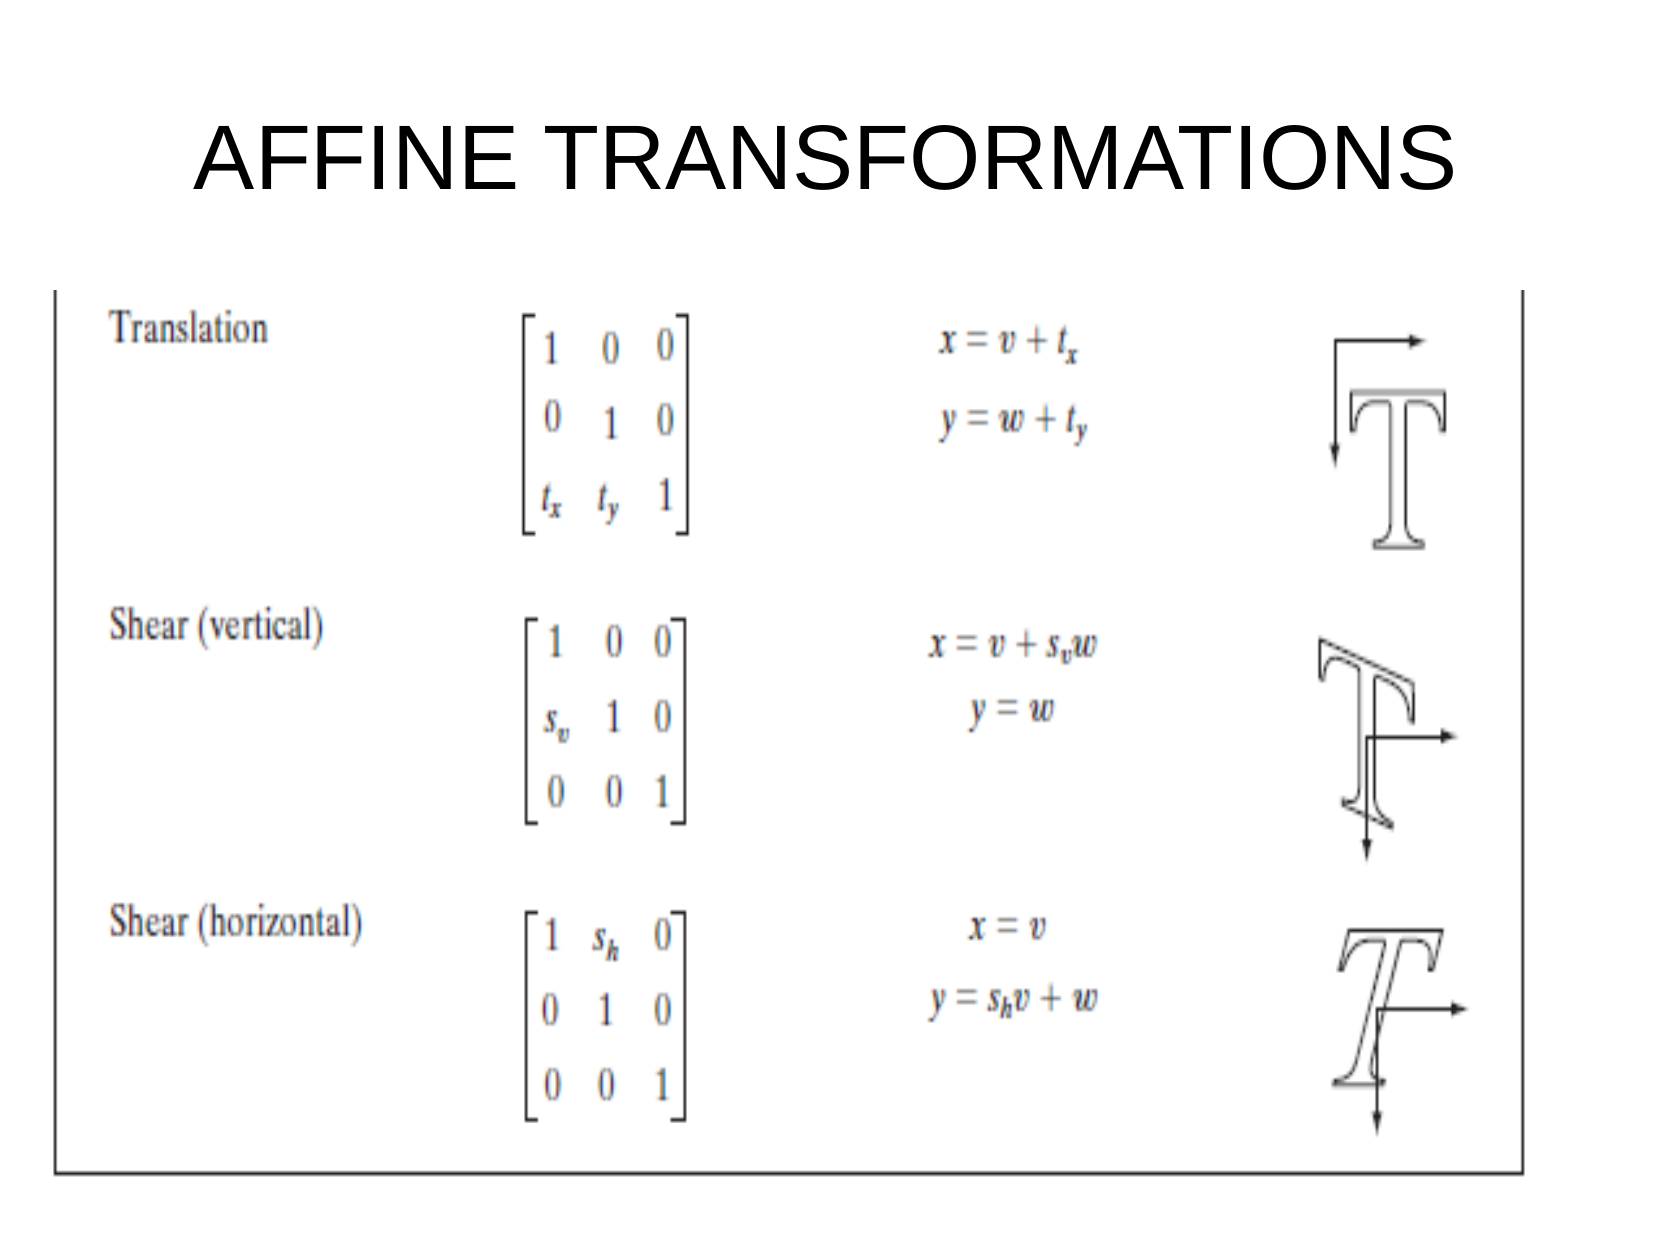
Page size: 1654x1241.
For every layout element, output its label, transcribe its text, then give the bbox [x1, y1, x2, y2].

picture [0, 290, 1654, 1241]
title AFFINE TRANSFORMATIONS [82, 49, 1571, 257]
